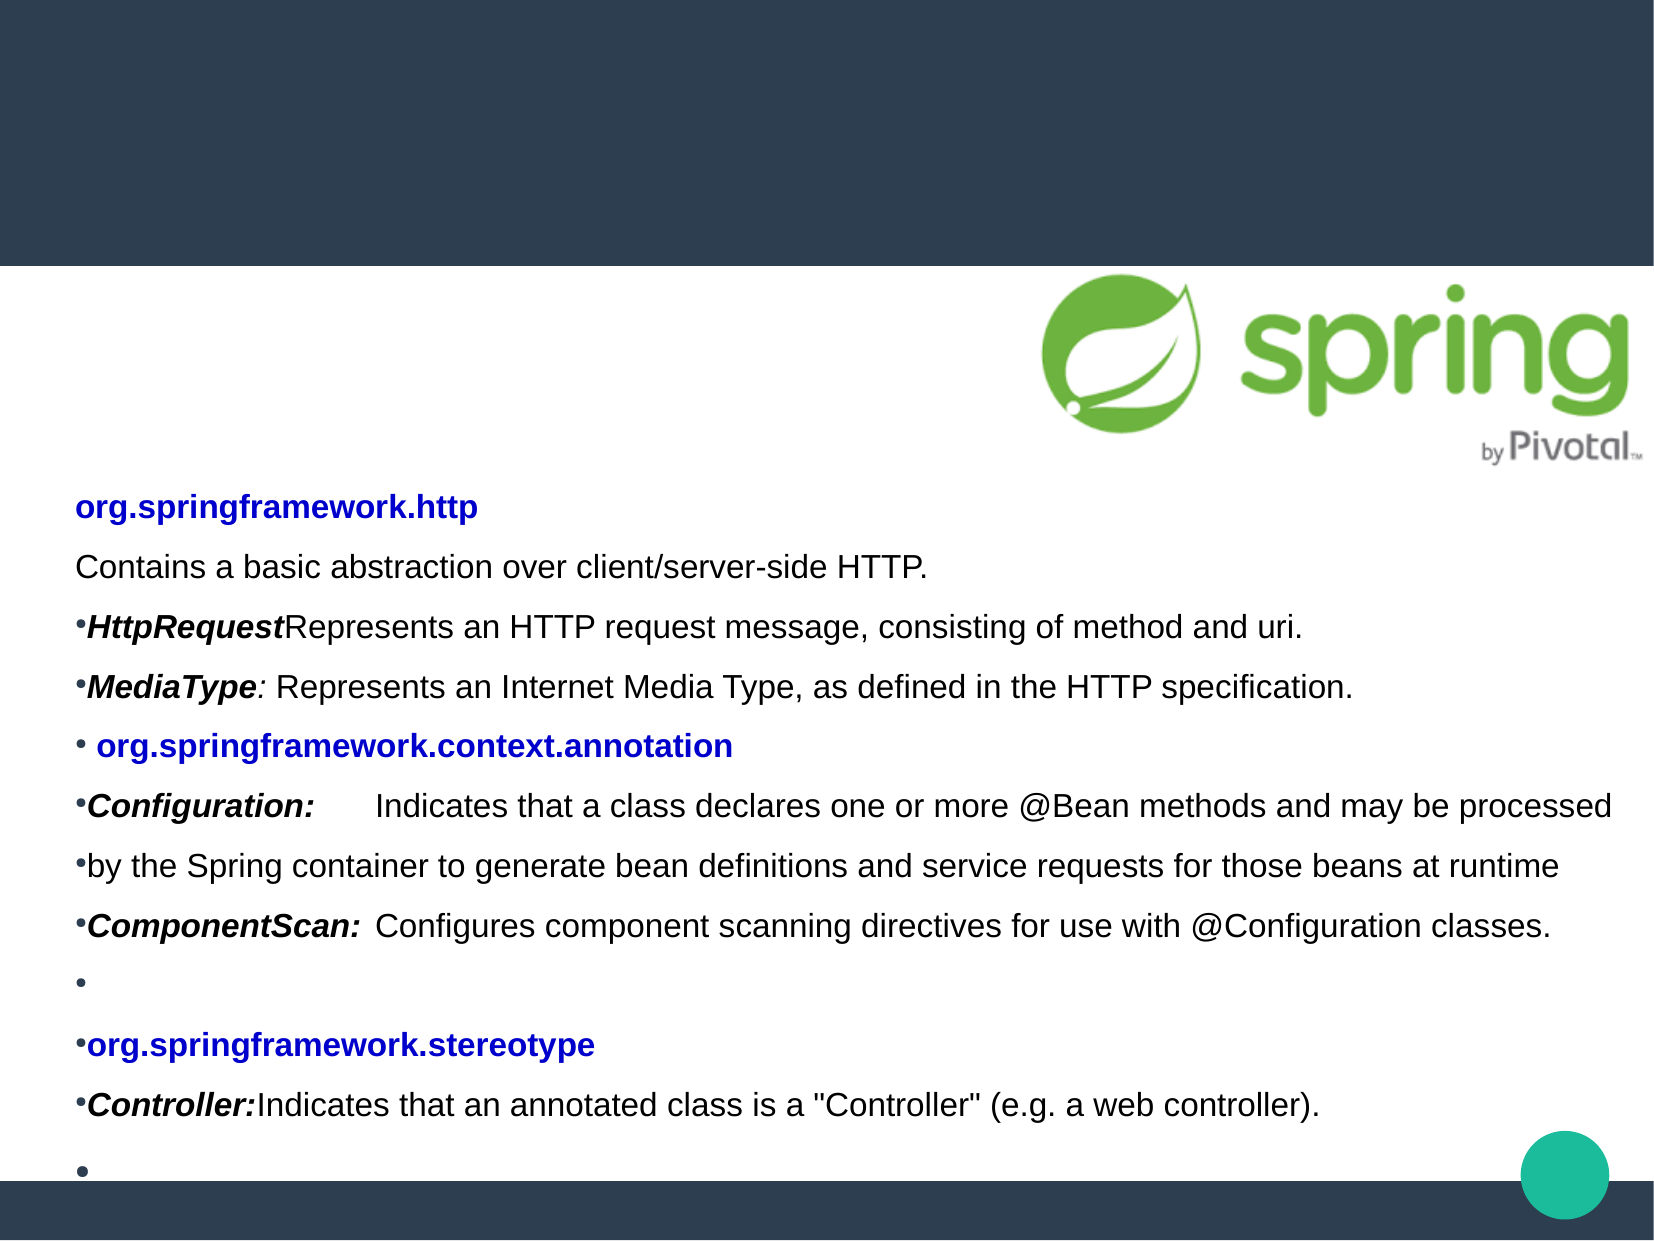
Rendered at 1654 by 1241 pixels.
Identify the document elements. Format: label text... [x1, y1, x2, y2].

list org.springframework.http Contains a basic abstraction over client/server-side HTTP. HttpRequestRepresents an HTTP request message, consisting of method and uri. MediaType: Represents an Internet Media Type, as defined in the HTTP specification. org.springframework.context.annotation Configuration: Indicates that a class declares one or more @Bean methods and may be processed by the Spring container to generate bean definitions and service requests for those beans at runtime ComponentScan: Configures component scanning directives for use with @Configuration classes. org.springframework.stereotype Controller:Indicates that an annotated class is a "Controller" (e.g. a web controller). [75, 465, 1632, 1186]
picture [1035, 269, 1651, 470]
